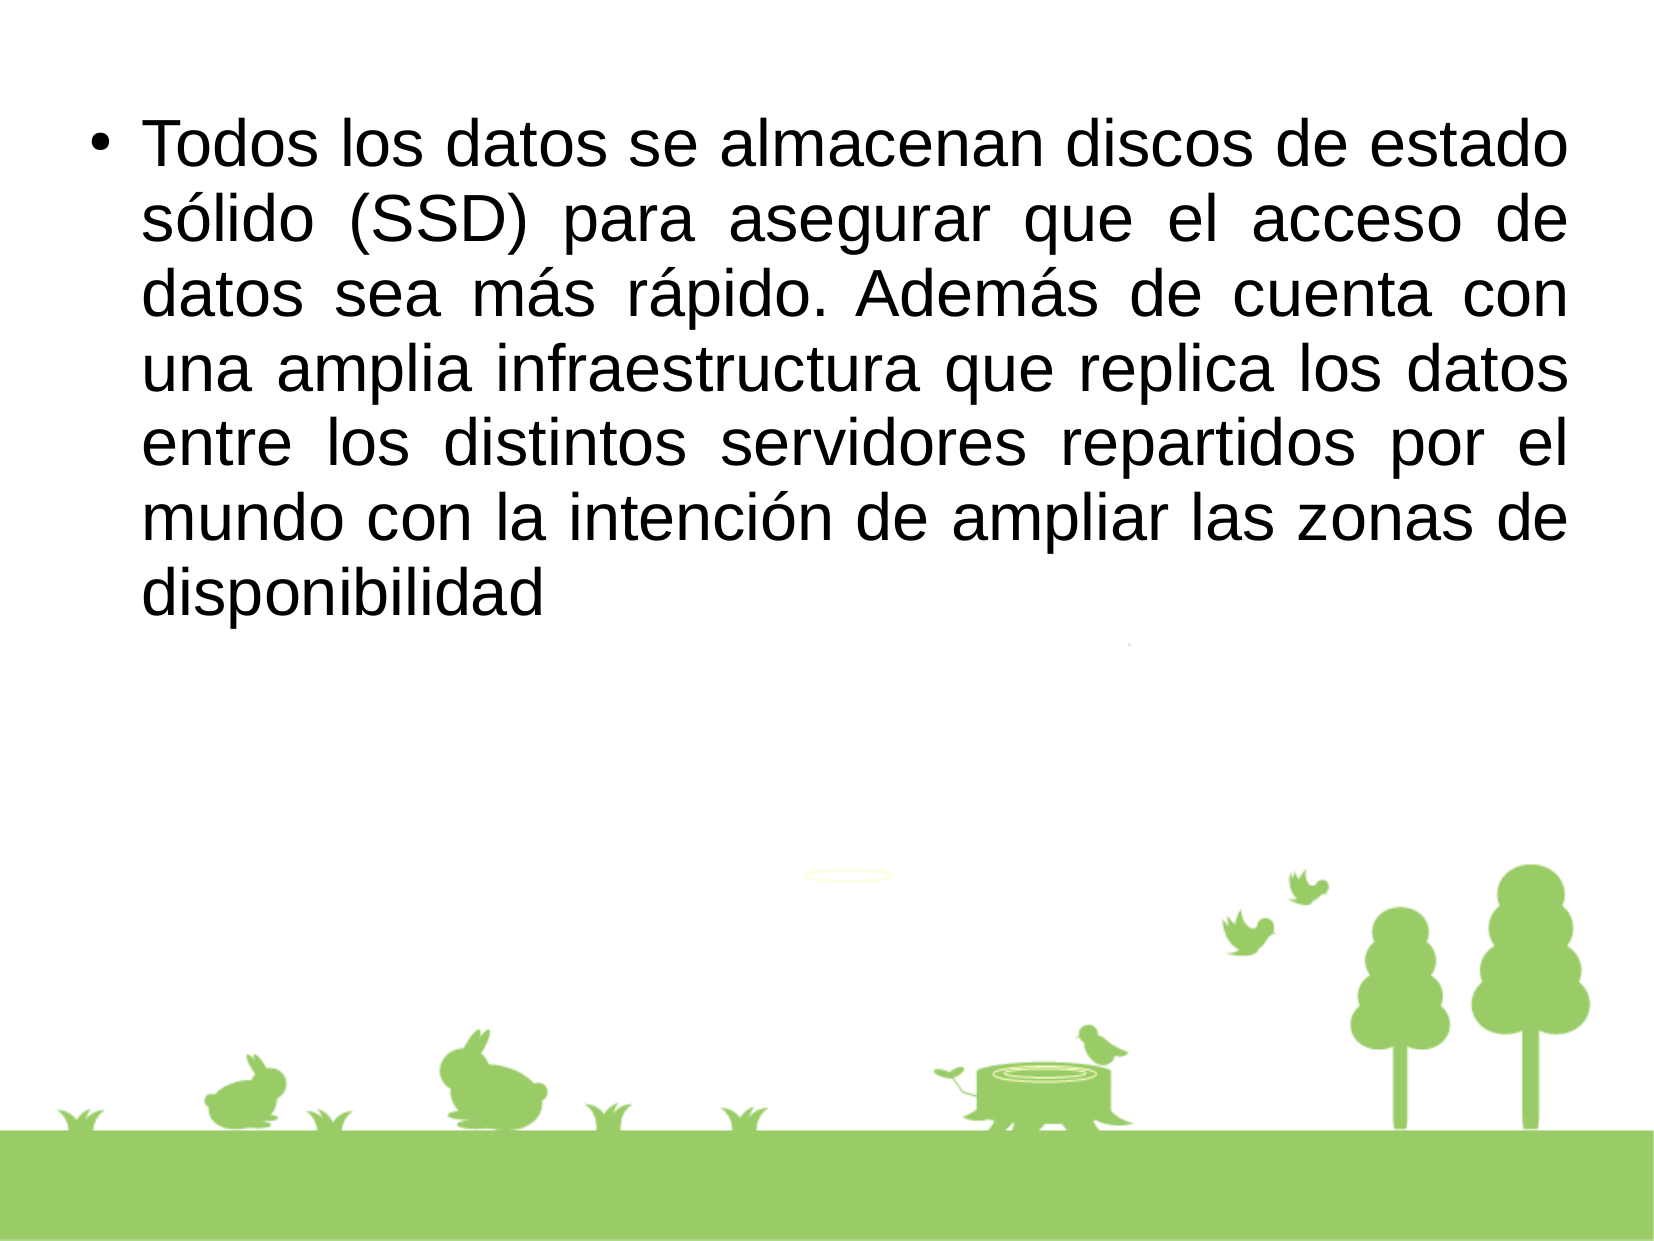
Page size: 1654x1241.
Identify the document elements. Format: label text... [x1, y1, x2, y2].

list Todos los datos se almacenan discos de estado sólido (SSD) para asegurar que el acceso de datos sea más rápido. Además de cuenta con una amplia infraestructura que replica los datos entre los distintos servidores repartidos por el mundo con la intención de ampliar las zonas de disponibilidad [70, 106, 1571, 826]
picture [0, 0, 1654, 1241]
